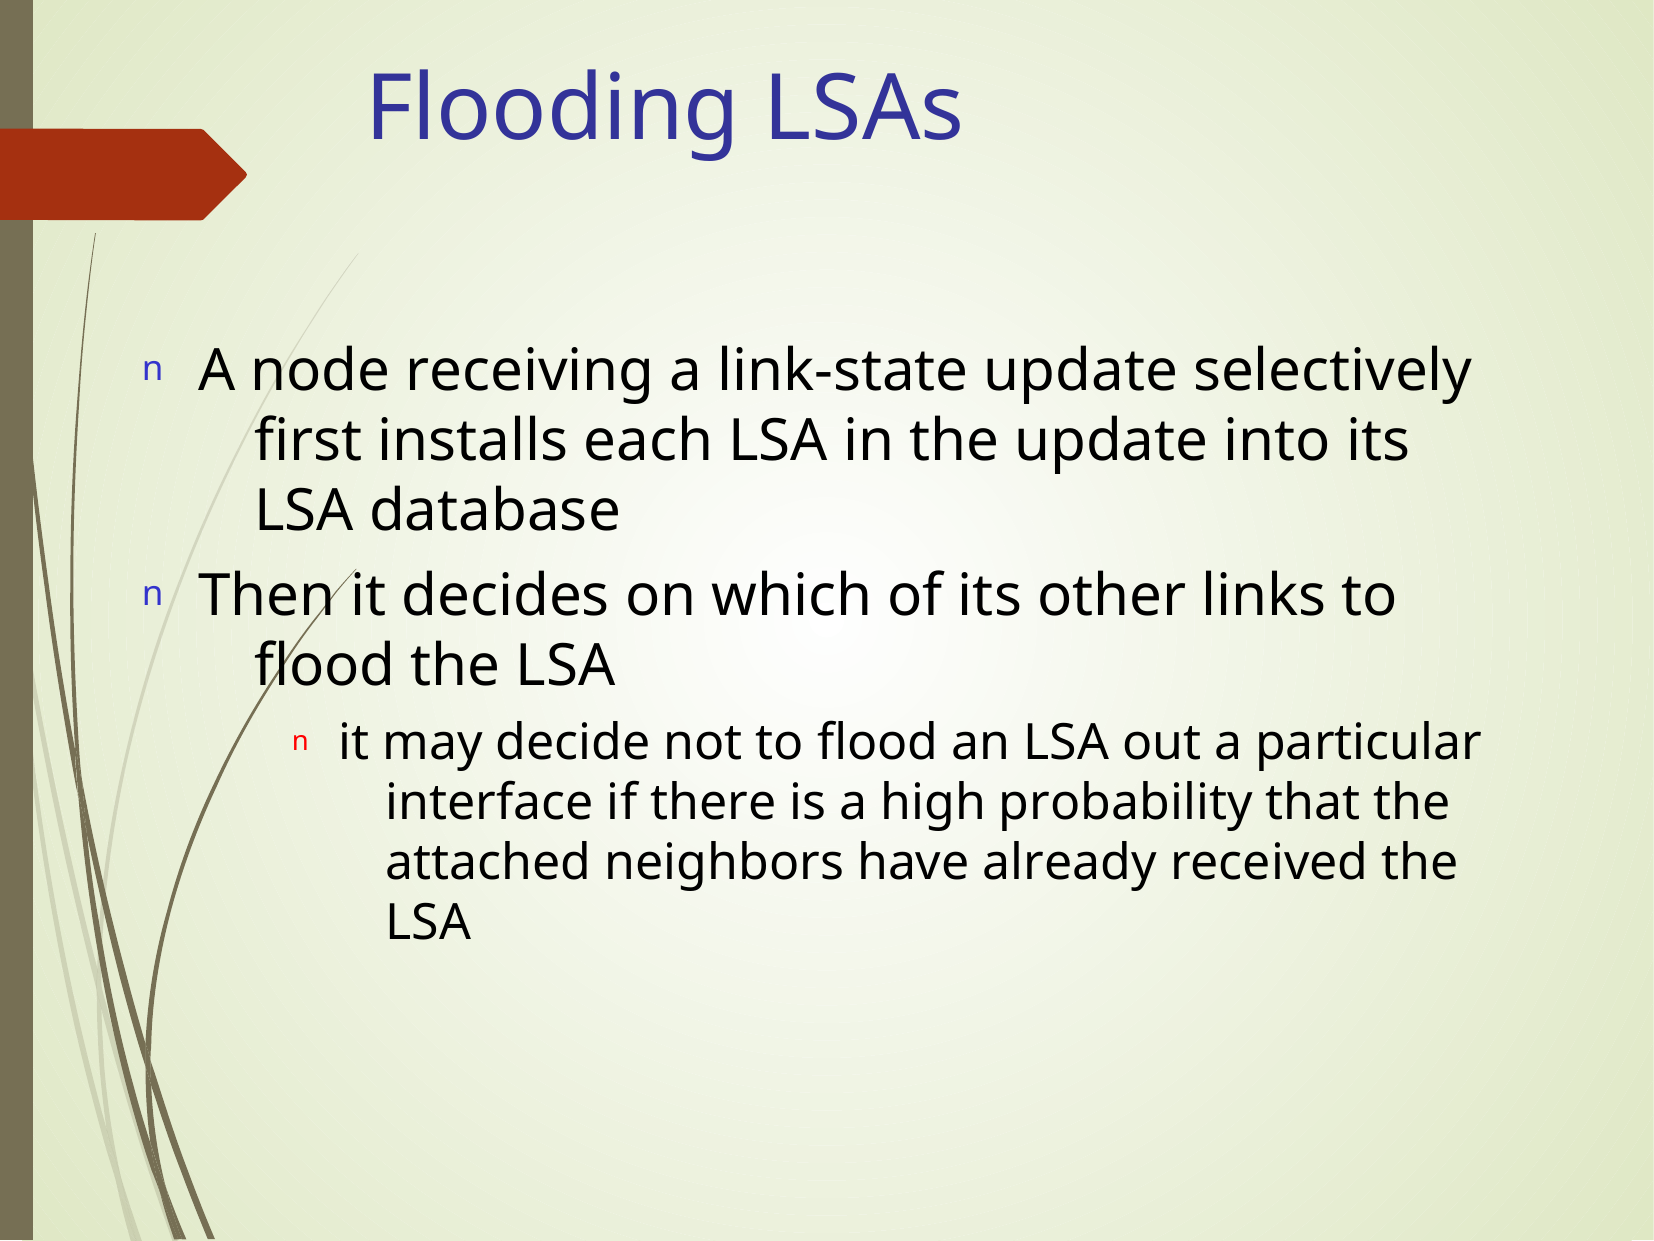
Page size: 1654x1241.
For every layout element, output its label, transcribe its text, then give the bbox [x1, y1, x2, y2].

text_box A node receiving a link-state update selectively first installs each LSA in the update into its LSA database Then it decides on which of its other links to flood the LSA it may decide not to flood an LSA out a particular interface if there is a high probability that the attached neighbors have already received the LSA [127, 325, 1531, 957]
text_box Flooding LSAs [350, 40, 981, 165]
